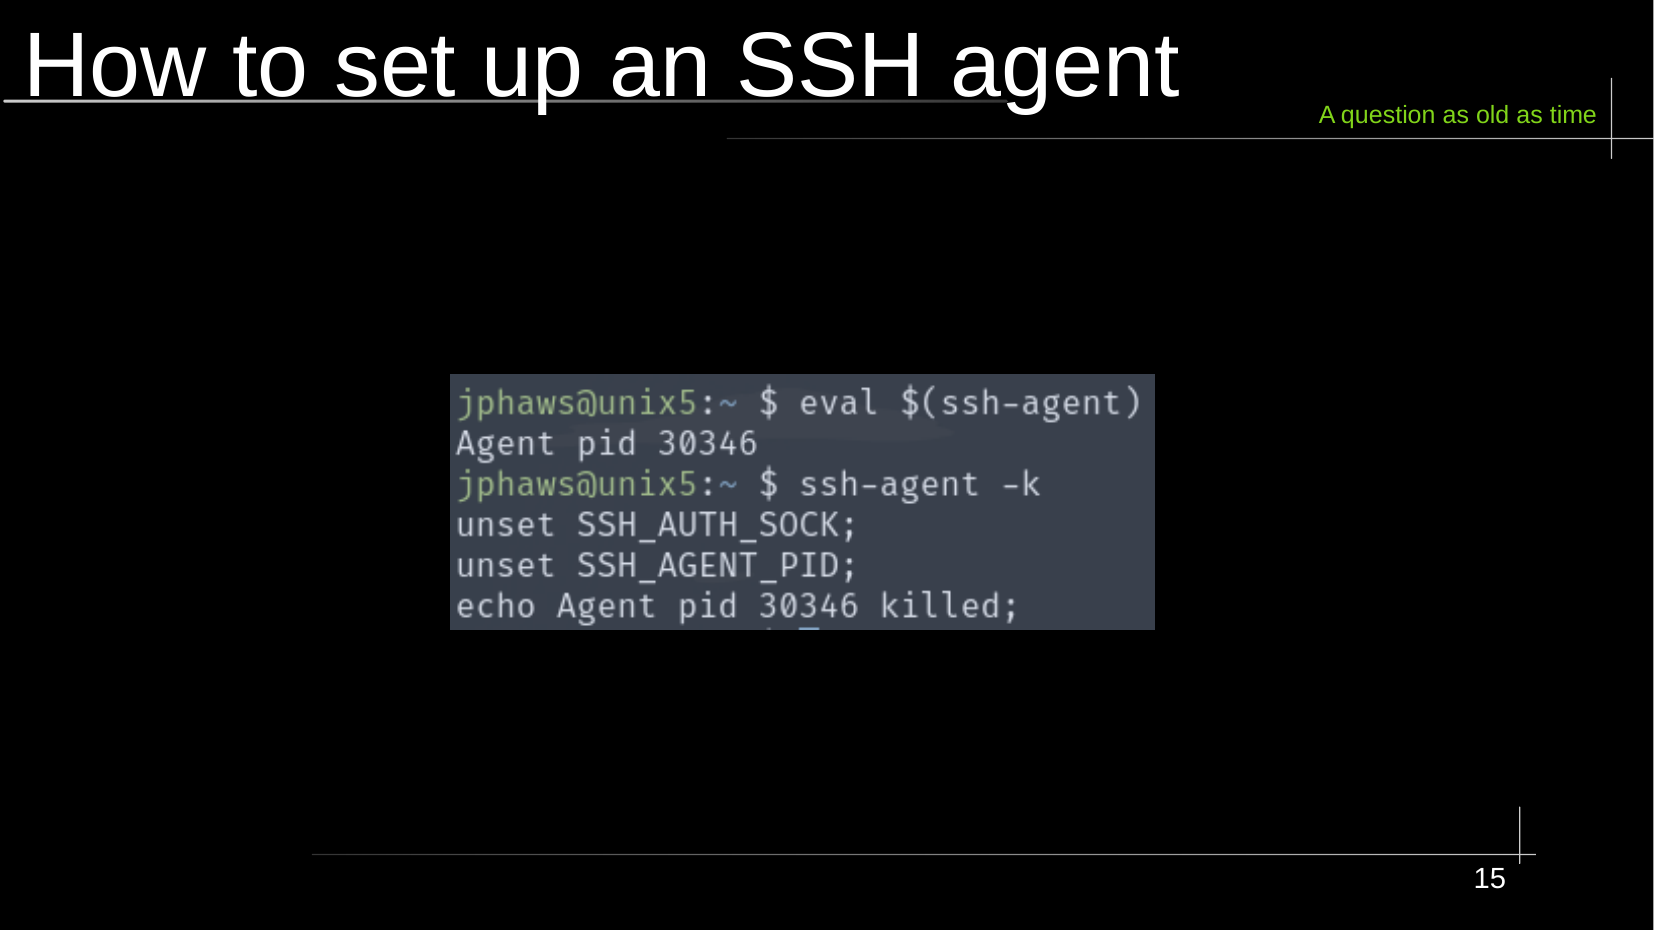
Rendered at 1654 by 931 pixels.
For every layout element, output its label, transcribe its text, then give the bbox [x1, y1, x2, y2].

title How to set up an SSH agent [23, 11, 1589, 119]
text_box A question as old as time [1012, 93, 1613, 137]
picture [450, 374, 1155, 630]
